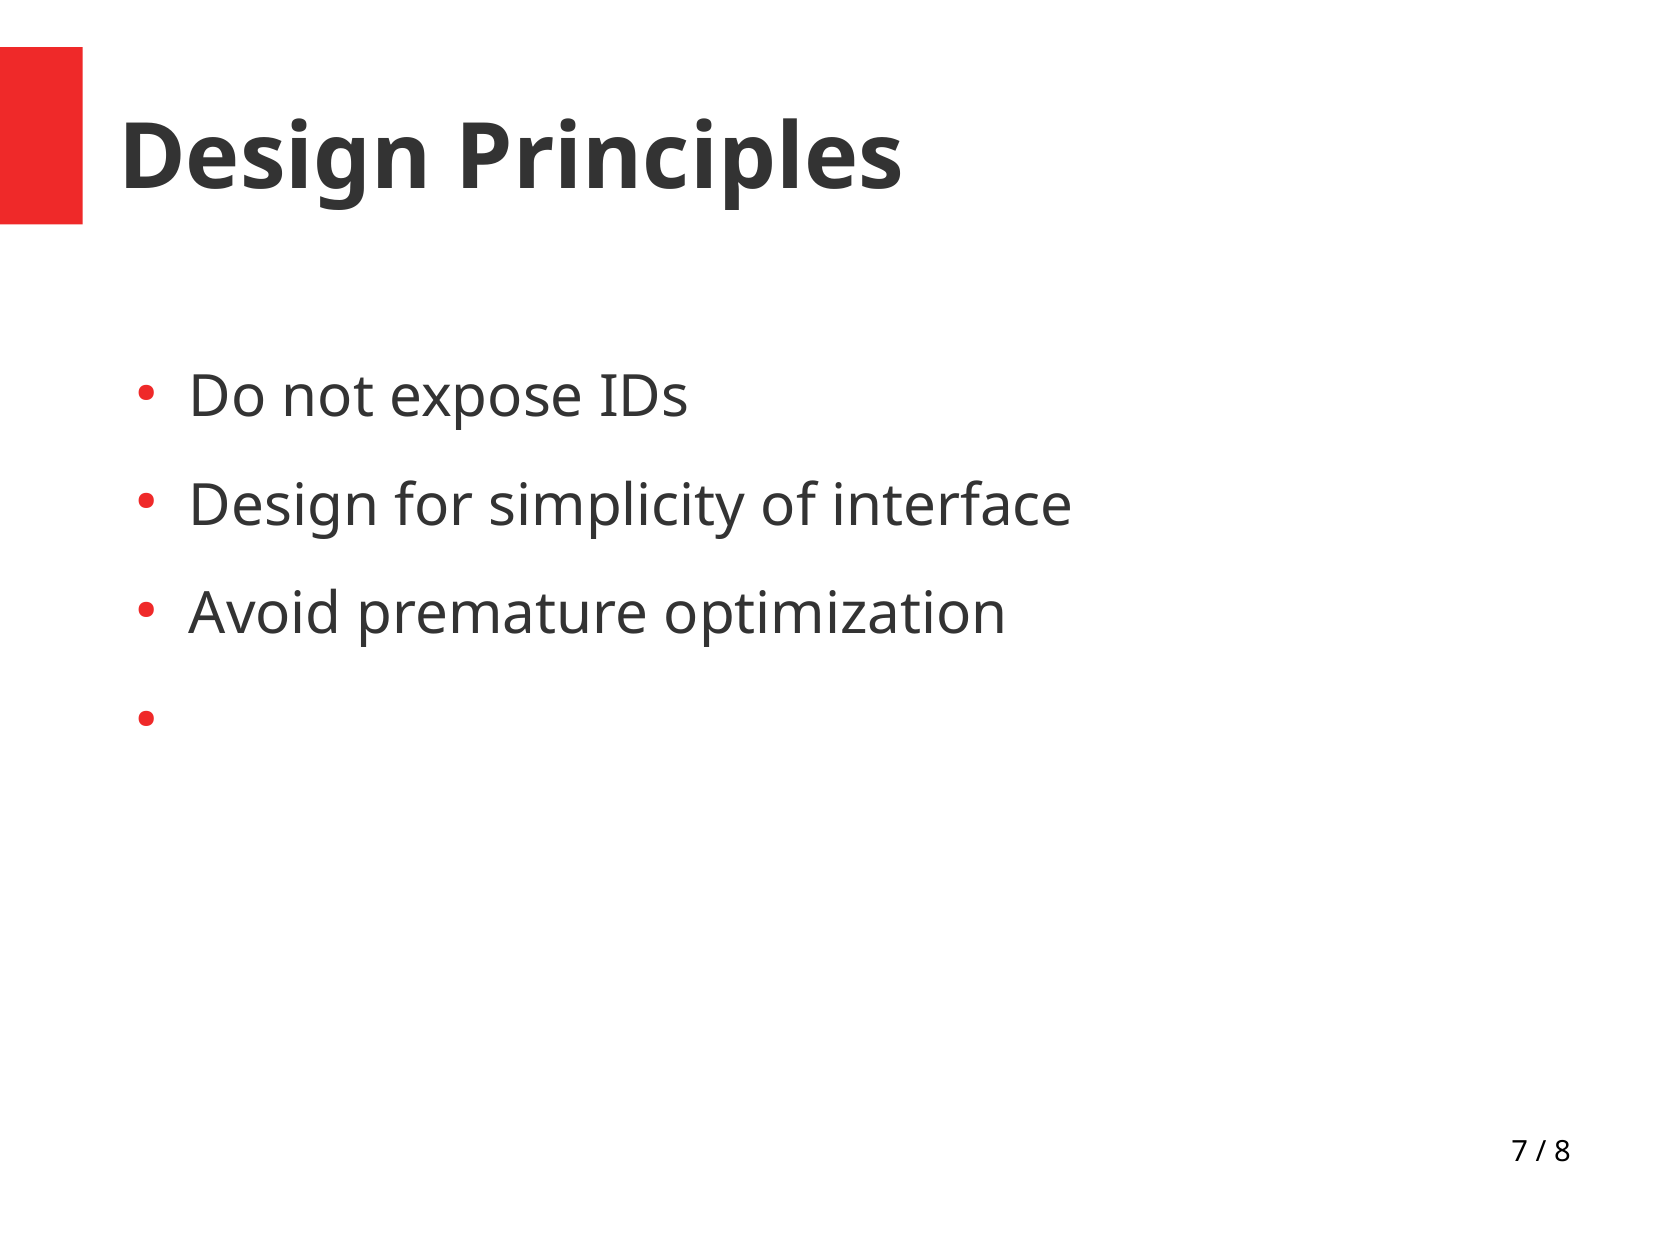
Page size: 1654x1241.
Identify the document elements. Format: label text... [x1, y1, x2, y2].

list Do not expose IDs Design for simplicity of interface Avoid premature optimization [118, 354, 1536, 1074]
title Design Principles [118, 49, 1571, 257]
